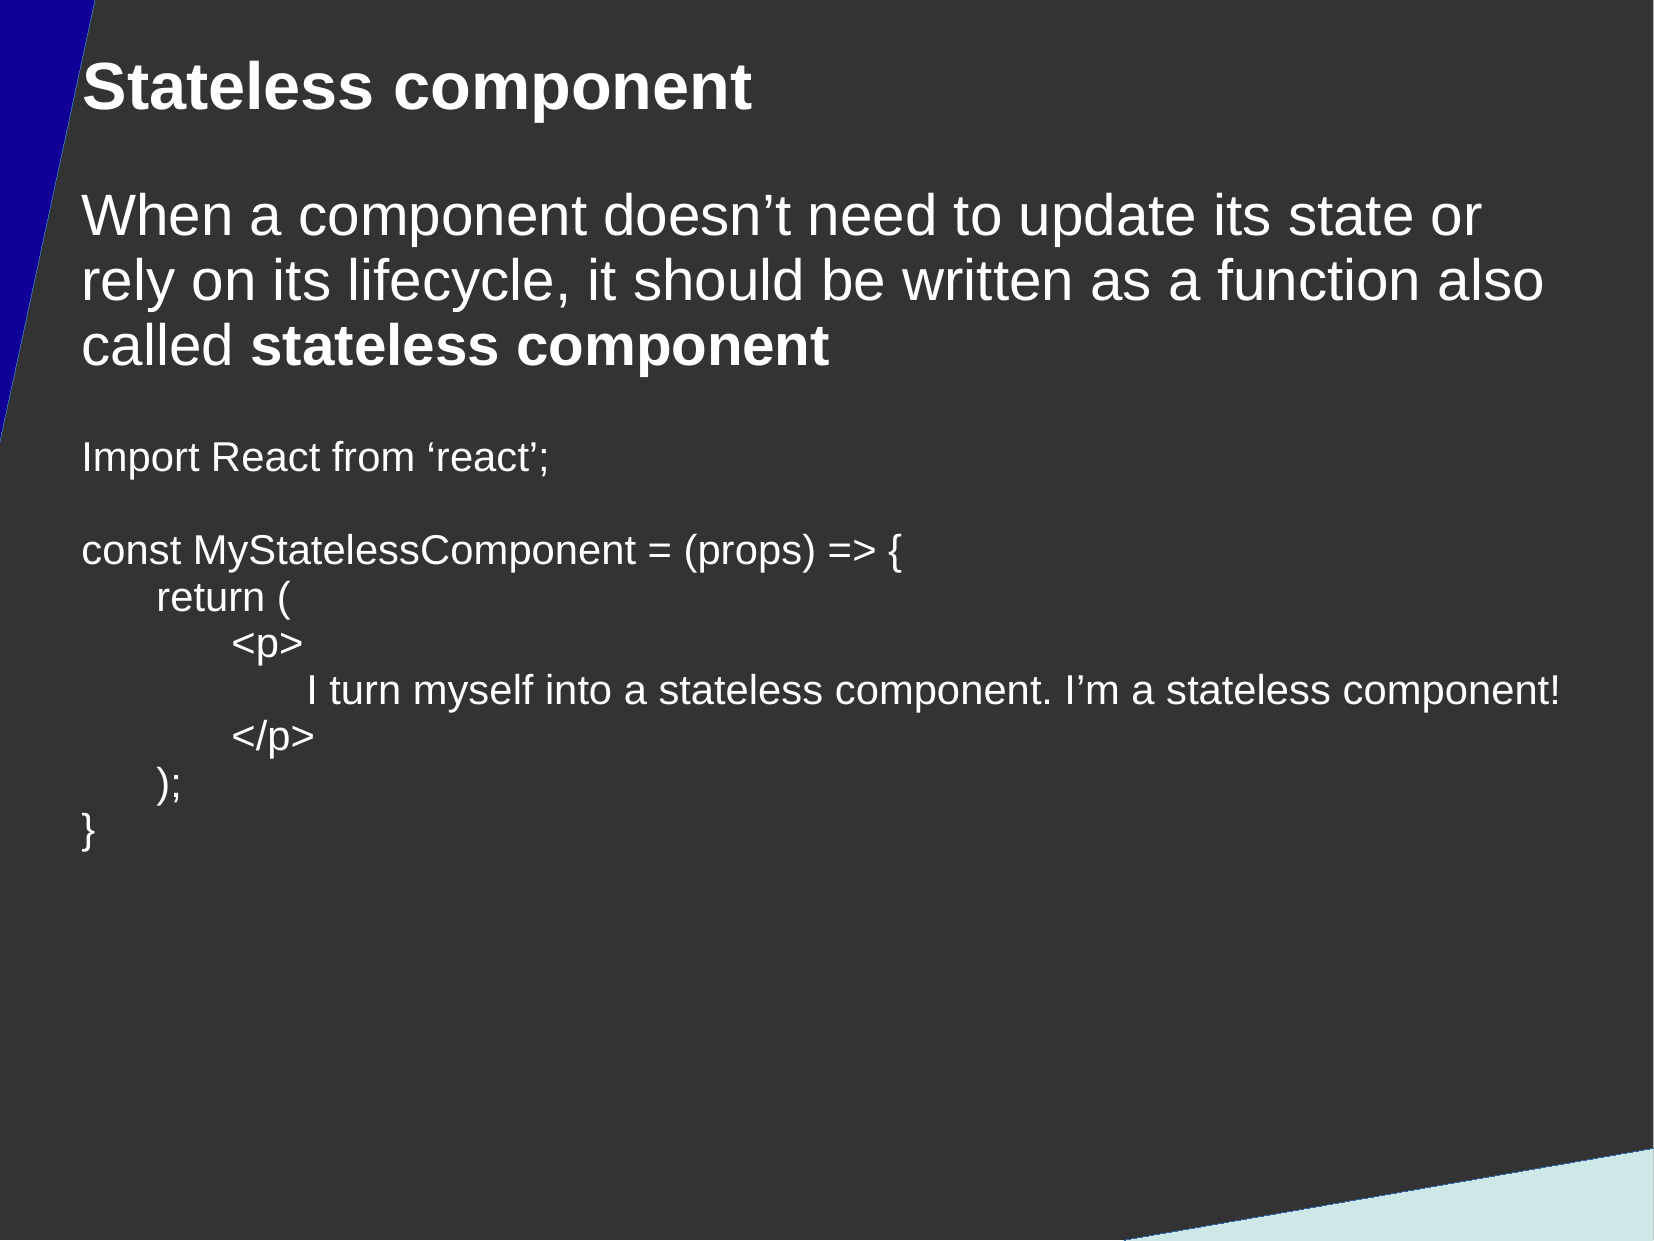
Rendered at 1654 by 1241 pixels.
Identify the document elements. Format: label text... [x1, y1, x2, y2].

text_box [0, 0, 95, 442]
title When a component doesn’t need to update its state or rely on its lifecycle, it should be written as a function also called stateless component [81, 182, 1570, 391]
text_box [1119, 1148, 1654, 1241]
title Import React from ‘react’; const MyStatelessComponent = (props) => { return ( <p> I turn myself into a stateless component. I’m a stateless component! </p> ); } [81, 434, 1654, 1125]
title Stateless component [82, 49, 1201, 182]
